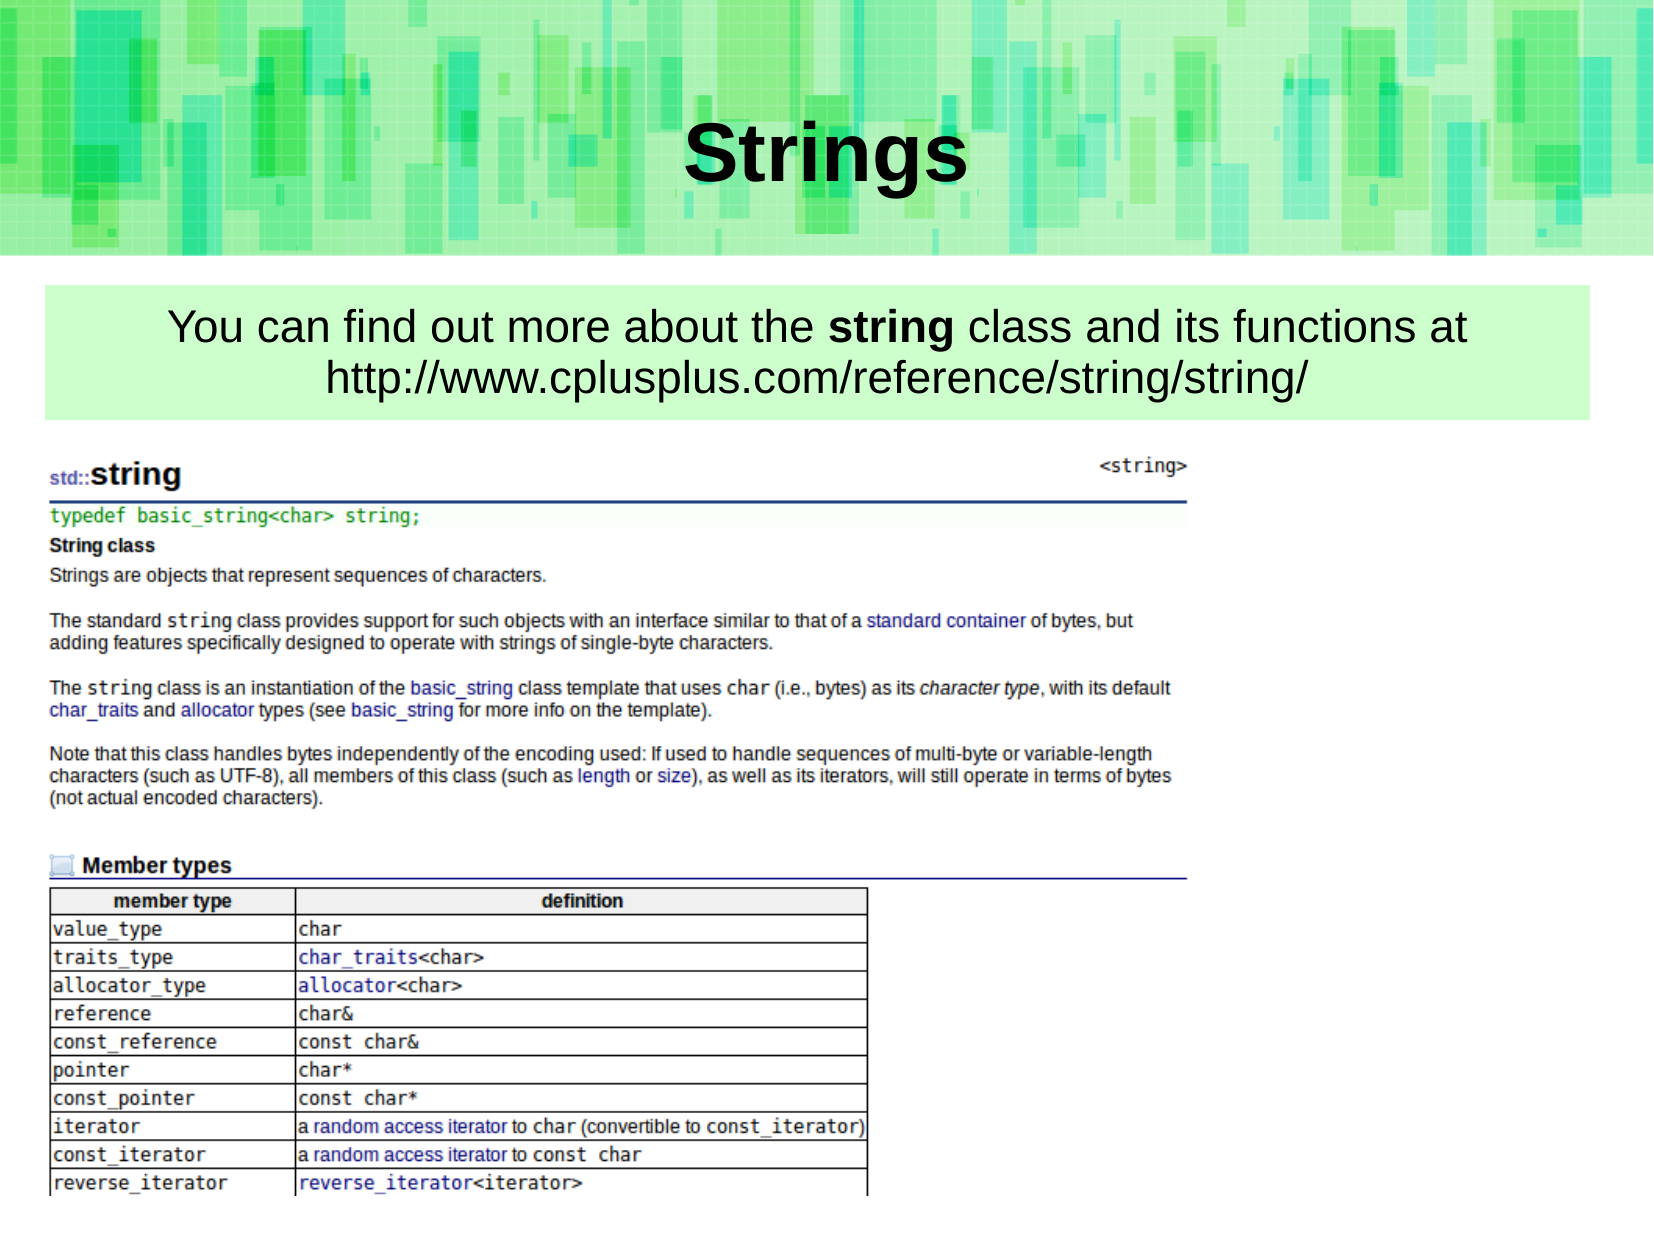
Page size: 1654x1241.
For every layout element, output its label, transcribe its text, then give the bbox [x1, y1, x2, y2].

text_box You can find out more about the string class and its functions at http://www.cplusplus.com/reference/string/string/ [45, 285, 1591, 421]
title Strings [82, 49, 1571, 257]
picture [0, 0, 1654, 1241]
